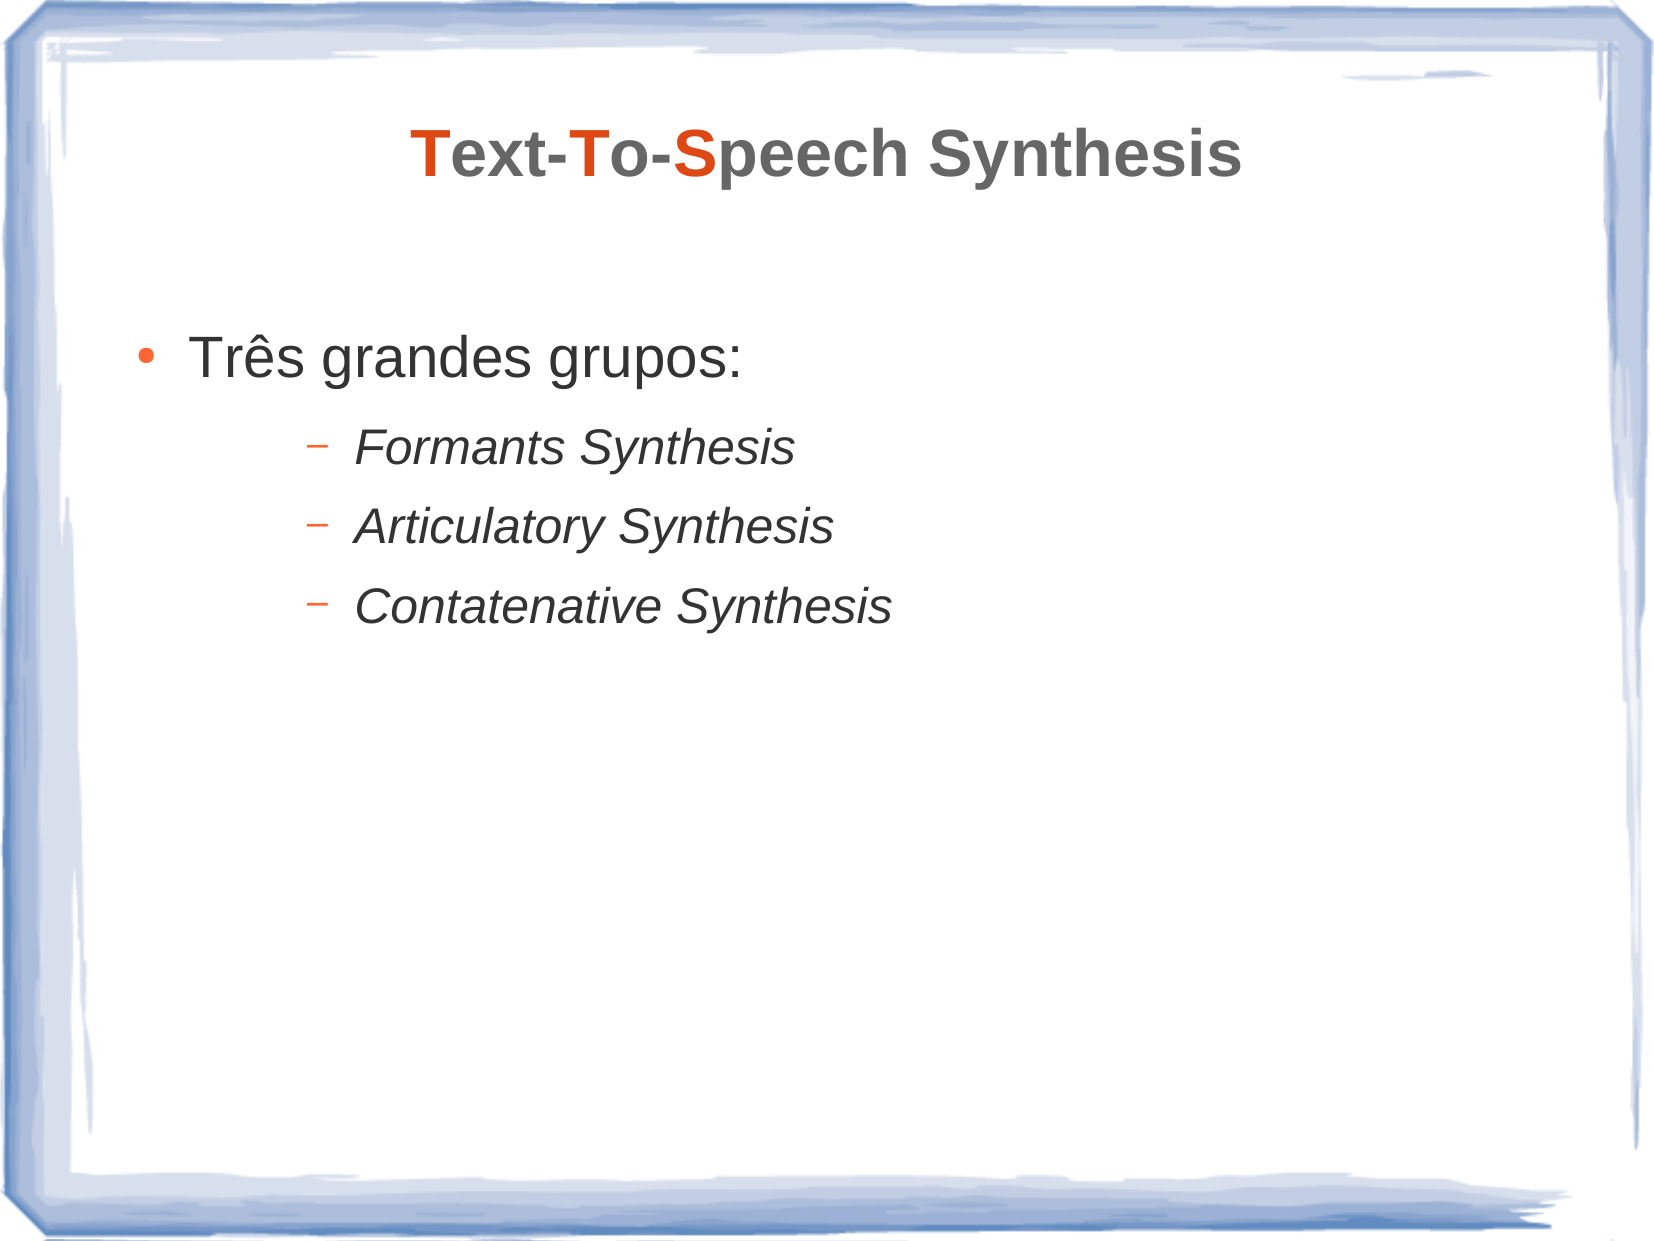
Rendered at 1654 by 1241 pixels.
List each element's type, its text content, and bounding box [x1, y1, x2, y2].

title Text-To-Speech Synthesis [82, 49, 1571, 257]
picture [0, 0, 1654, 1241]
list Três grandes grupos: Formants Synthesis Articulatory Synthesis Contatenative Synthesis [118, 324, 1571, 1045]
